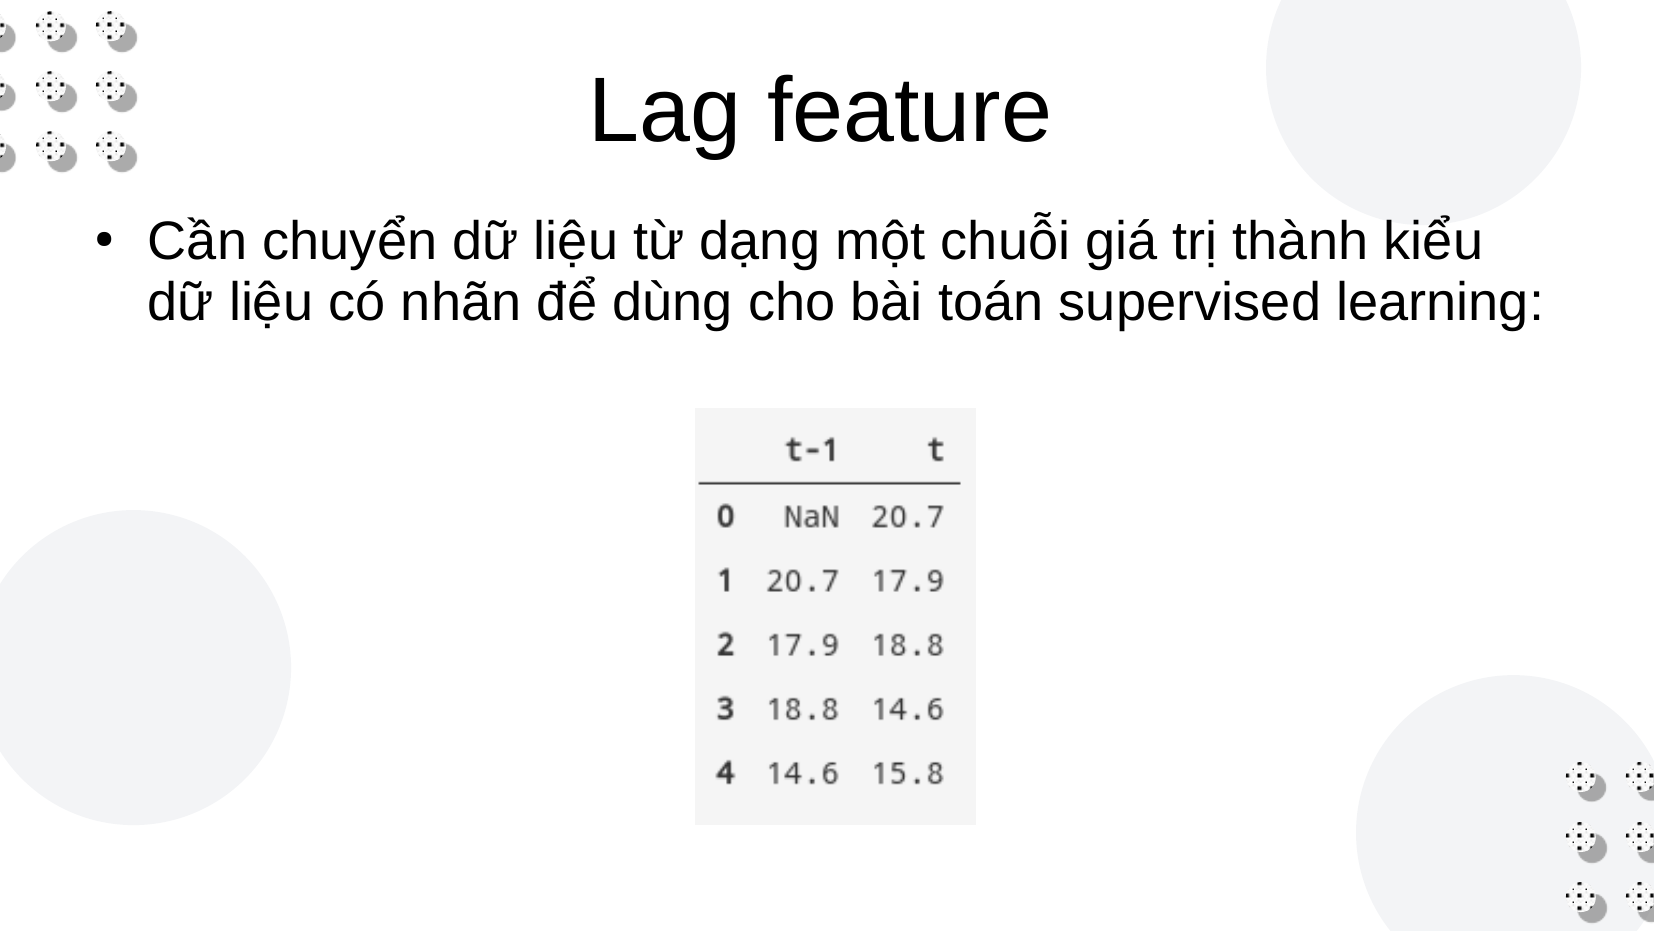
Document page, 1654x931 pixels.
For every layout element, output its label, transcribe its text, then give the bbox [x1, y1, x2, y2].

picture [1625, 761, 1654, 792]
picture [0, 74, 6, 99]
picture [695, 408, 976, 826]
picture [1565, 821, 1596, 853]
picture [1565, 882, 1596, 913]
picture [35, 71, 66, 102]
title Lag feature [76, 32, 1565, 188]
picture [1565, 761, 1596, 793]
picture [1625, 881, 1654, 912]
picture [35, 11, 66, 42]
picture [0, 14, 6, 39]
picture [1625, 821, 1654, 853]
picture [0, 134, 7, 159]
list Cần chuyển dữ liệu từ dạng một chuỗi giá trị thành kiểu dữ liệu có nhãn để dùng cho bài toán supervised learning: [76, 210, 1565, 863]
picture [35, 131, 67, 162]
picture [95, 11, 126, 32]
